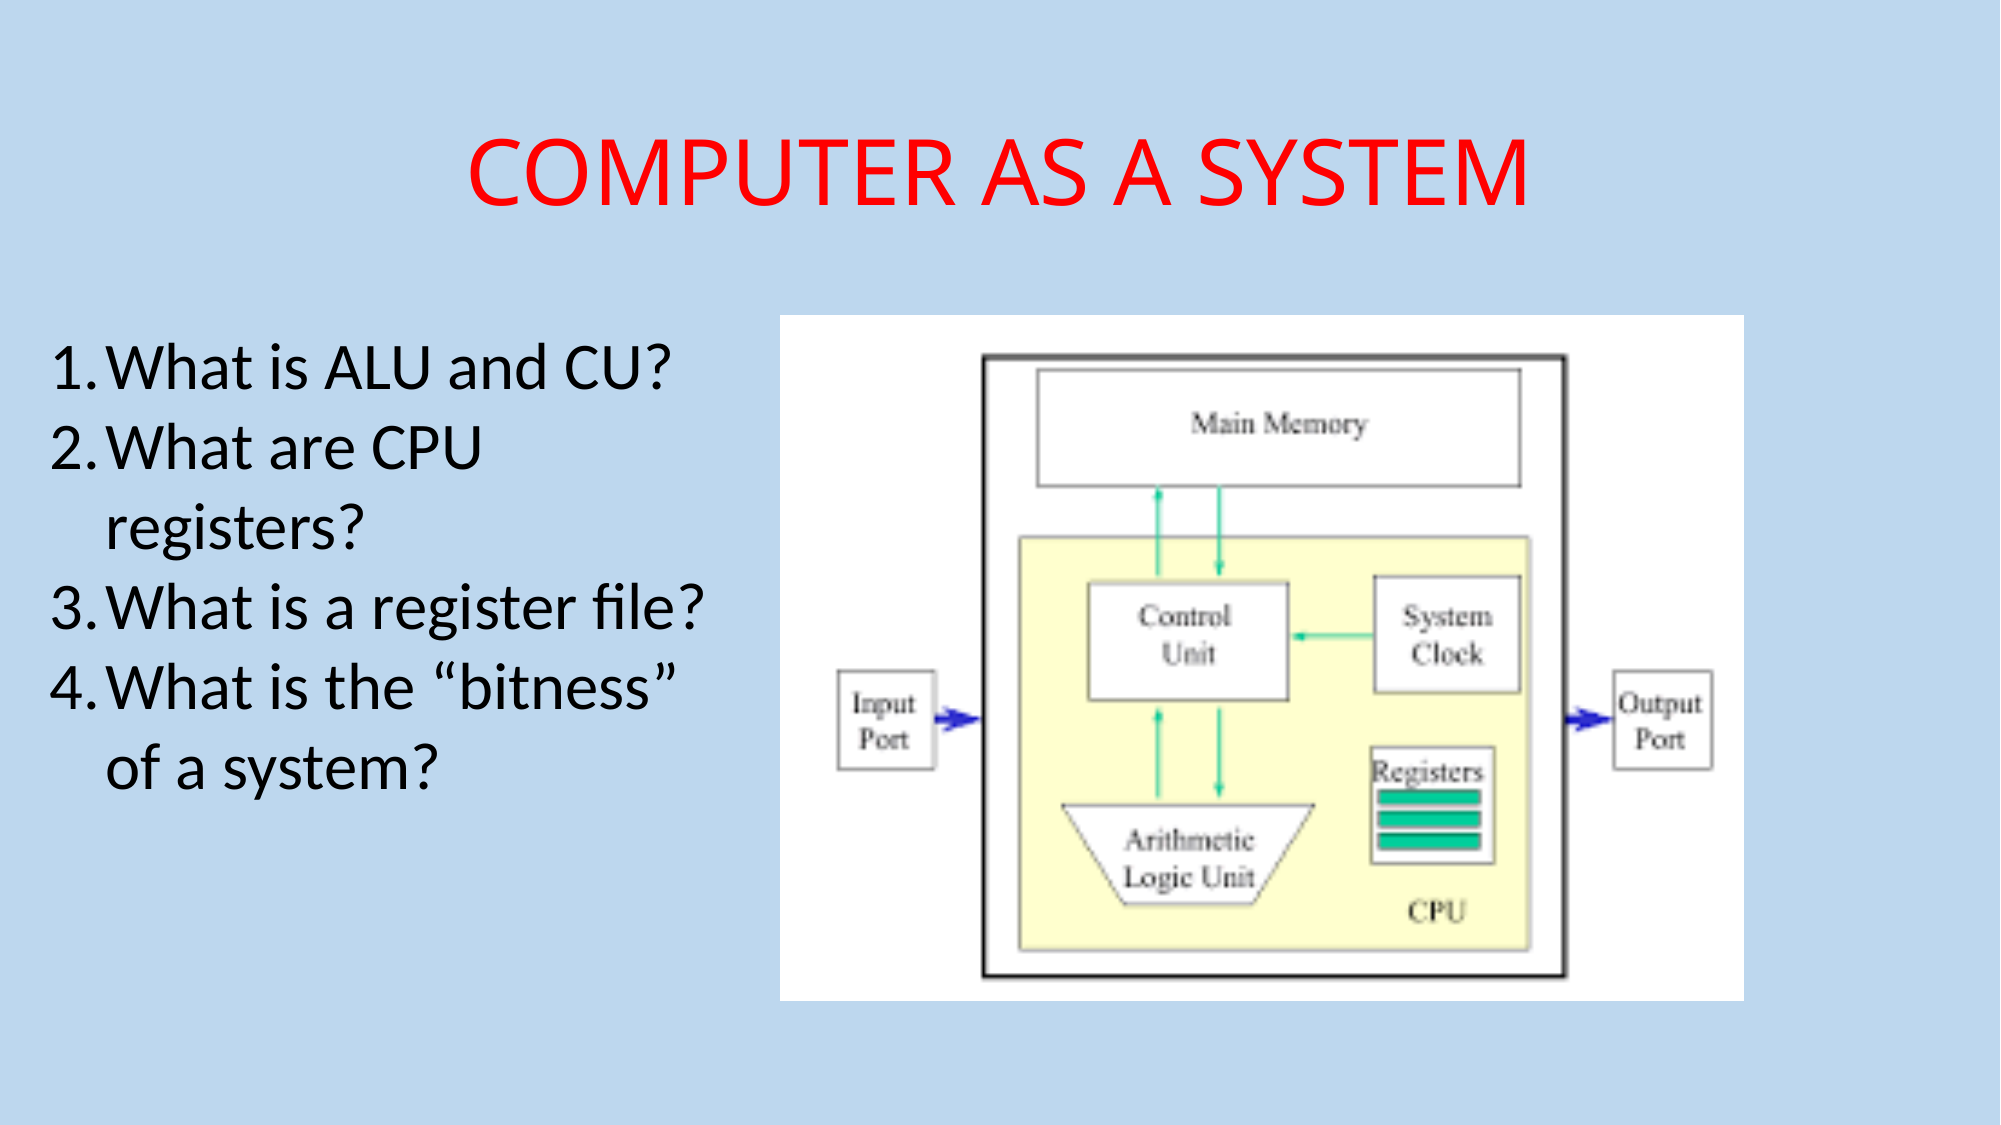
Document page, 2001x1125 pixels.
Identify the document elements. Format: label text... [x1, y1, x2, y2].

text_box What is ALU and CU? What are CPU registers? What is a register file? What is the “bitness” of a system? [34, 315, 734, 856]
title COMPUTER AS A SYSTEM [137, 59, 1863, 278]
picture [780, 315, 1744, 1001]
